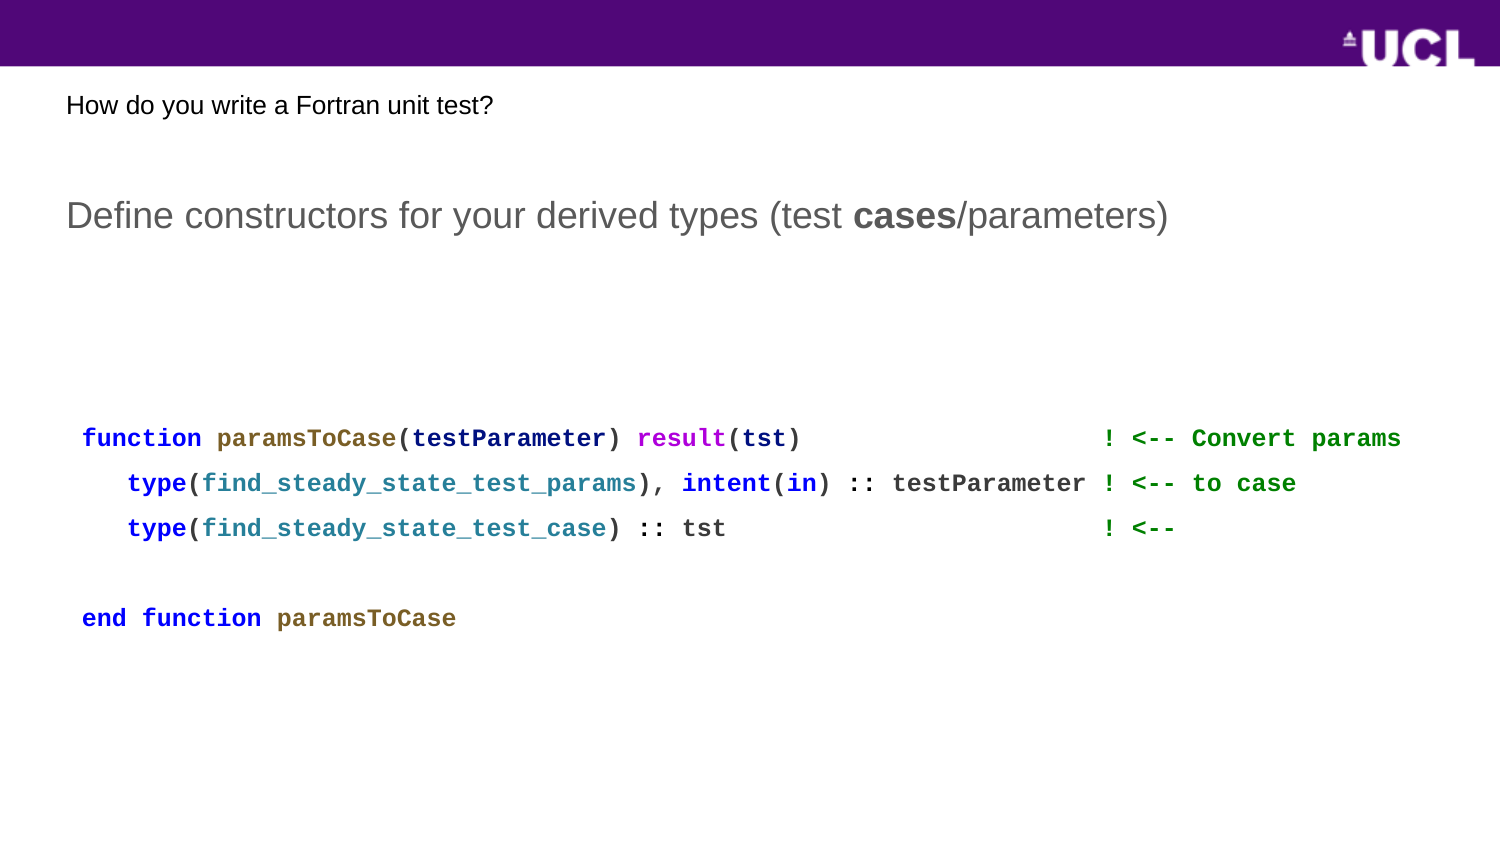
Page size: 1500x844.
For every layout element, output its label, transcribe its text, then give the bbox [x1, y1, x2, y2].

text_box function paramsToCase(testParameter) result(tst) ! <-- Convert params type(find_steady_state_test_params), intent(in) :: testParameter ! <-- to case type(find_steady_state_test_case) :: tst ! <-- end function paramsToCase [66, 255, 1449, 828]
title How do you write a Fortran unit test? [51, 72, 1449, 167]
picture [0, 0, 1500, 844]
list Define constructors for your derived types (test cases/parameters) [51, 168, 1449, 256]
